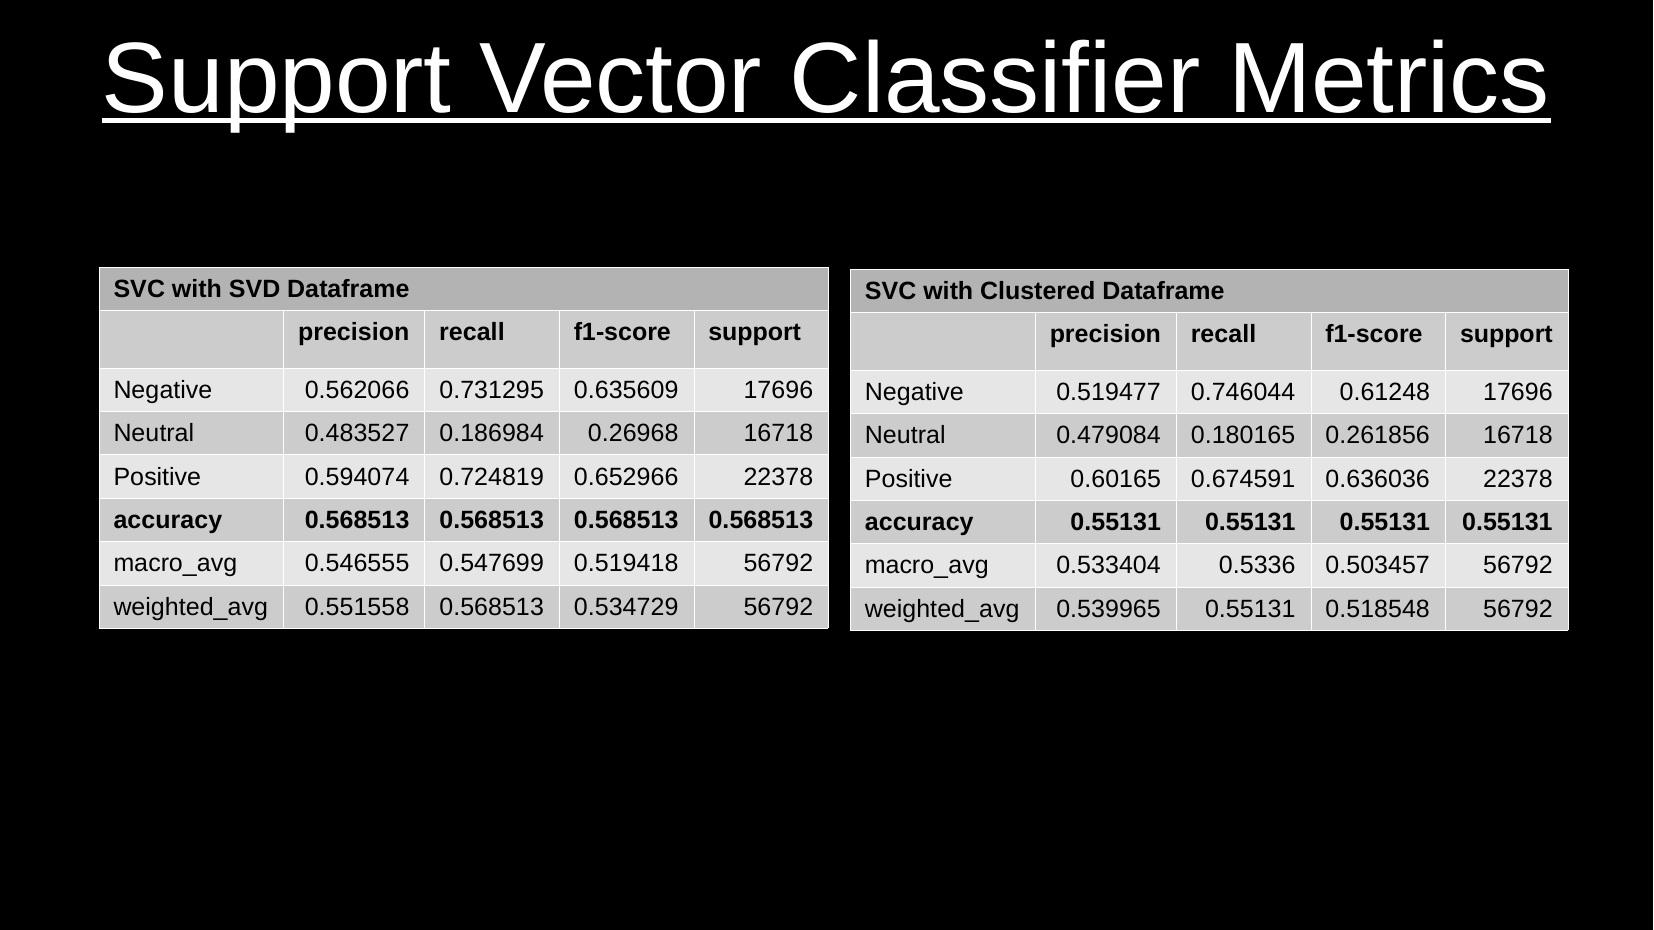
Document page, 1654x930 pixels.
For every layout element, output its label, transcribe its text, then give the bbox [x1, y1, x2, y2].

table_cell recall [425, 311, 559, 368]
table_cell 0.652966 [560, 455, 694, 498]
table_cell 0.5336 [1177, 544, 1311, 587]
table_cell 17696 [695, 369, 828, 411]
table_cell 0.55131 [1036, 501, 1176, 543]
table_cell support [1446, 313, 1568, 370]
table_cell precision [284, 311, 424, 368]
table_cell 0.539965 [1036, 588, 1176, 630]
table_cell 0.551558 [284, 586, 424, 628]
table_cell 0.503457 [1312, 544, 1445, 587]
table_cell 0.519477 [1036, 371, 1176, 413]
table_cell 0.55131 [1177, 588, 1311, 630]
table_cell Positive [851, 458, 1035, 500]
table_cell accuracy [851, 501, 1035, 543]
table_cell accuracy [100, 499, 283, 541]
table_cell 0.479084 [1036, 414, 1176, 457]
table_cell [100, 311, 283, 368]
table_cell 0.519418 [560, 542, 694, 585]
table_cell 0.724819 [425, 455, 559, 498]
table_cell 0.60165 [1036, 458, 1176, 500]
table_cell 0.568513 [425, 586, 559, 628]
table_cell f1-score [1312, 313, 1445, 370]
table_cell 0.180165 [1177, 414, 1311, 457]
table_cell 17696 [1446, 371, 1568, 413]
table_cell precision [1036, 313, 1176, 370]
table_cell 0.483527 [284, 412, 424, 454]
table_cell 0.55131 [1312, 501, 1445, 543]
table_cell Positive [100, 455, 283, 498]
table_cell 56792 [1446, 588, 1568, 630]
table_cell Negative [100, 369, 283, 411]
table_cell Neutral [851, 414, 1035, 457]
table_cell 0.674591 [1177, 458, 1311, 500]
table_cell 22378 [695, 455, 828, 498]
table_cell 0.55131 [1446, 501, 1568, 543]
table_header SVC with Clustered Dataframe [851, 270, 1568, 312]
table_cell 0.55131 [1177, 501, 1311, 543]
table_cell 0.547699 [425, 542, 559, 585]
table_cell weighted_avg [100, 586, 283, 628]
table_cell 22378 [1446, 458, 1568, 500]
table_cell support [695, 311, 828, 368]
table_cell recall [1177, 313, 1311, 370]
table_cell [851, 313, 1035, 370]
table_cell 0.562066 [284, 369, 424, 411]
table_cell 56792 [1446, 544, 1568, 587]
table_cell Negative [851, 371, 1035, 413]
table_cell 0.533404 [1036, 544, 1176, 587]
table_cell 0.568513 [695, 499, 828, 541]
table_cell 0.568513 [425, 499, 559, 541]
table_cell 0.546555 [284, 542, 424, 585]
table_cell 16718 [695, 412, 828, 454]
table_cell 0.594074 [284, 455, 424, 498]
table_cell f1-score [560, 311, 694, 368]
table_cell 16718 [1446, 414, 1568, 457]
table_cell 0.186984 [425, 412, 559, 454]
table_cell weighted_avg [851, 588, 1035, 630]
table_cell 56792 [695, 542, 828, 585]
table_cell 0.534729 [560, 586, 694, 628]
table_cell 56792 [695, 586, 828, 628]
title Support Vector Classifier Metrics [82, 0, 1571, 156]
table_cell macro_avg [100, 542, 283, 585]
table_cell 0.746044 [1177, 371, 1311, 413]
table_cell Neutral [100, 412, 283, 454]
table_cell 0.61248 [1312, 371, 1445, 413]
table_cell 0.568513 [560, 499, 694, 541]
table_cell 0.636036 [1312, 458, 1445, 500]
table_cell 0.261856 [1312, 414, 1445, 457]
table_cell macro_avg [851, 544, 1035, 587]
table_cell 0.635609 [560, 369, 694, 411]
table_header SVC with SVD Dataframe [100, 268, 828, 310]
table_cell 0.518548 [1312, 588, 1445, 630]
table_cell 0.26968 [560, 412, 694, 454]
table_cell 0.731295 [425, 369, 559, 411]
table_cell 0.568513 [284, 499, 424, 541]
